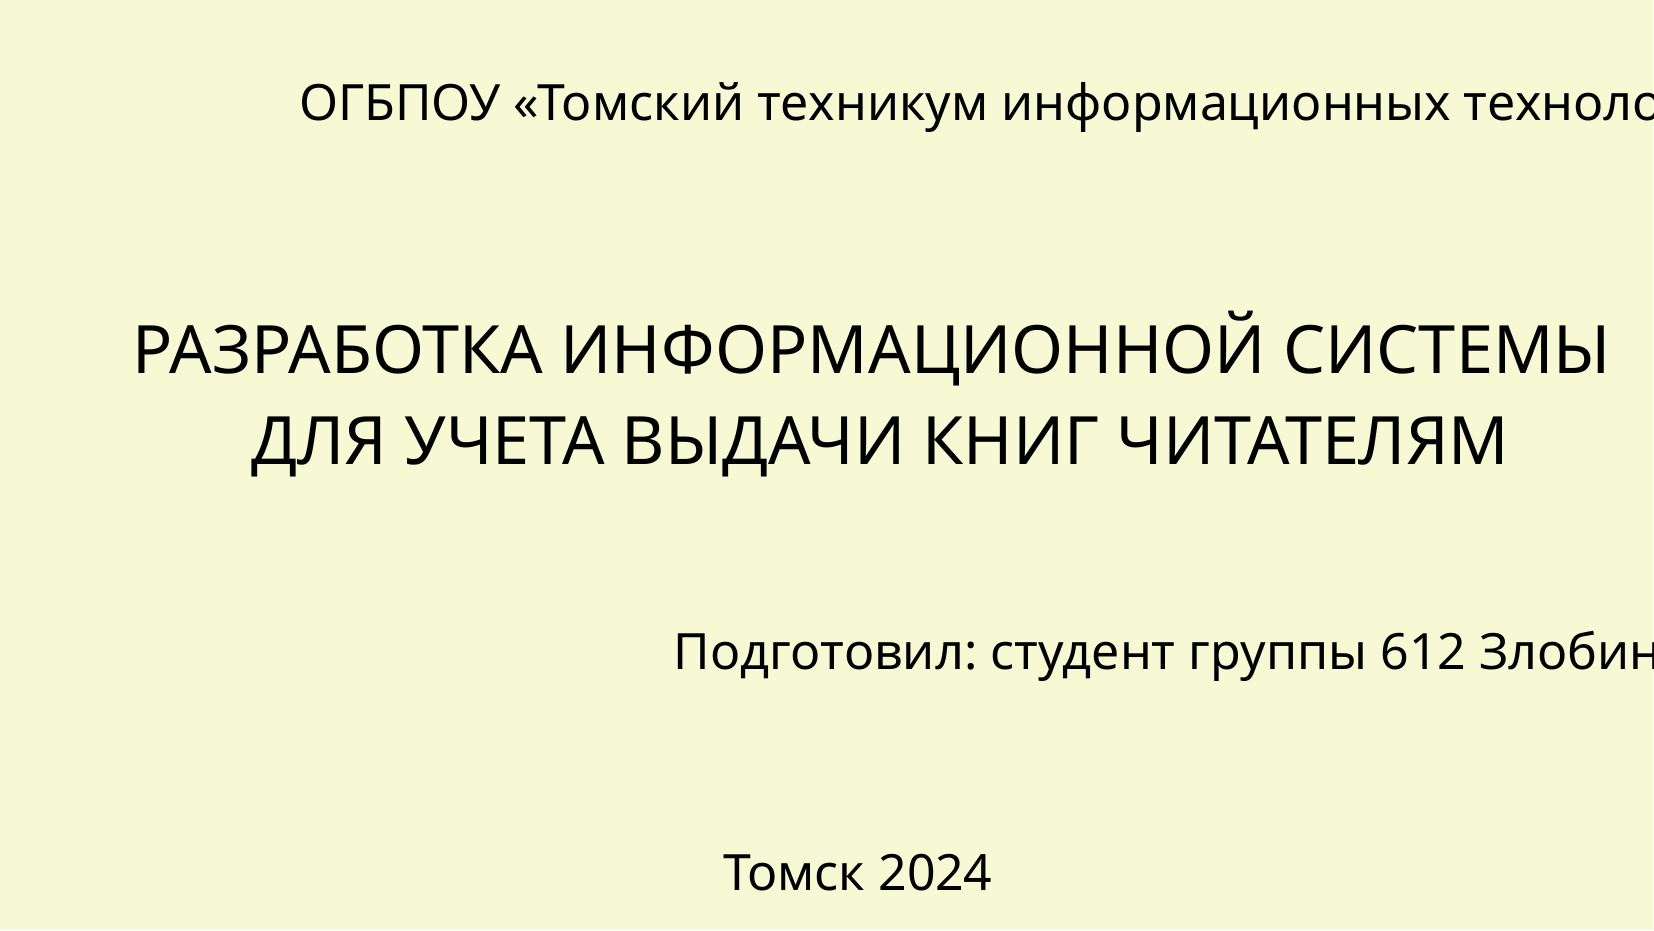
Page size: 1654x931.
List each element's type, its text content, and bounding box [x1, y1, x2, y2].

text_box Подготовил: студент группы 612 Злобин С.С. [659, 609, 1654, 680]
text_box ОГБПОУ «Томский техникум информационных технологий» [284, 59, 1619, 130]
text_box РАЗРАБОТКА ИНФОРМАЦИОННОЙ СИСТЕМЫ ДЛЯ УЧЕТА ВЫДАЧИ КНИГ ЧИТАТЕЛЯМ [118, 295, 1620, 459]
text_box Томск 2024 [708, 829, 980, 900]
